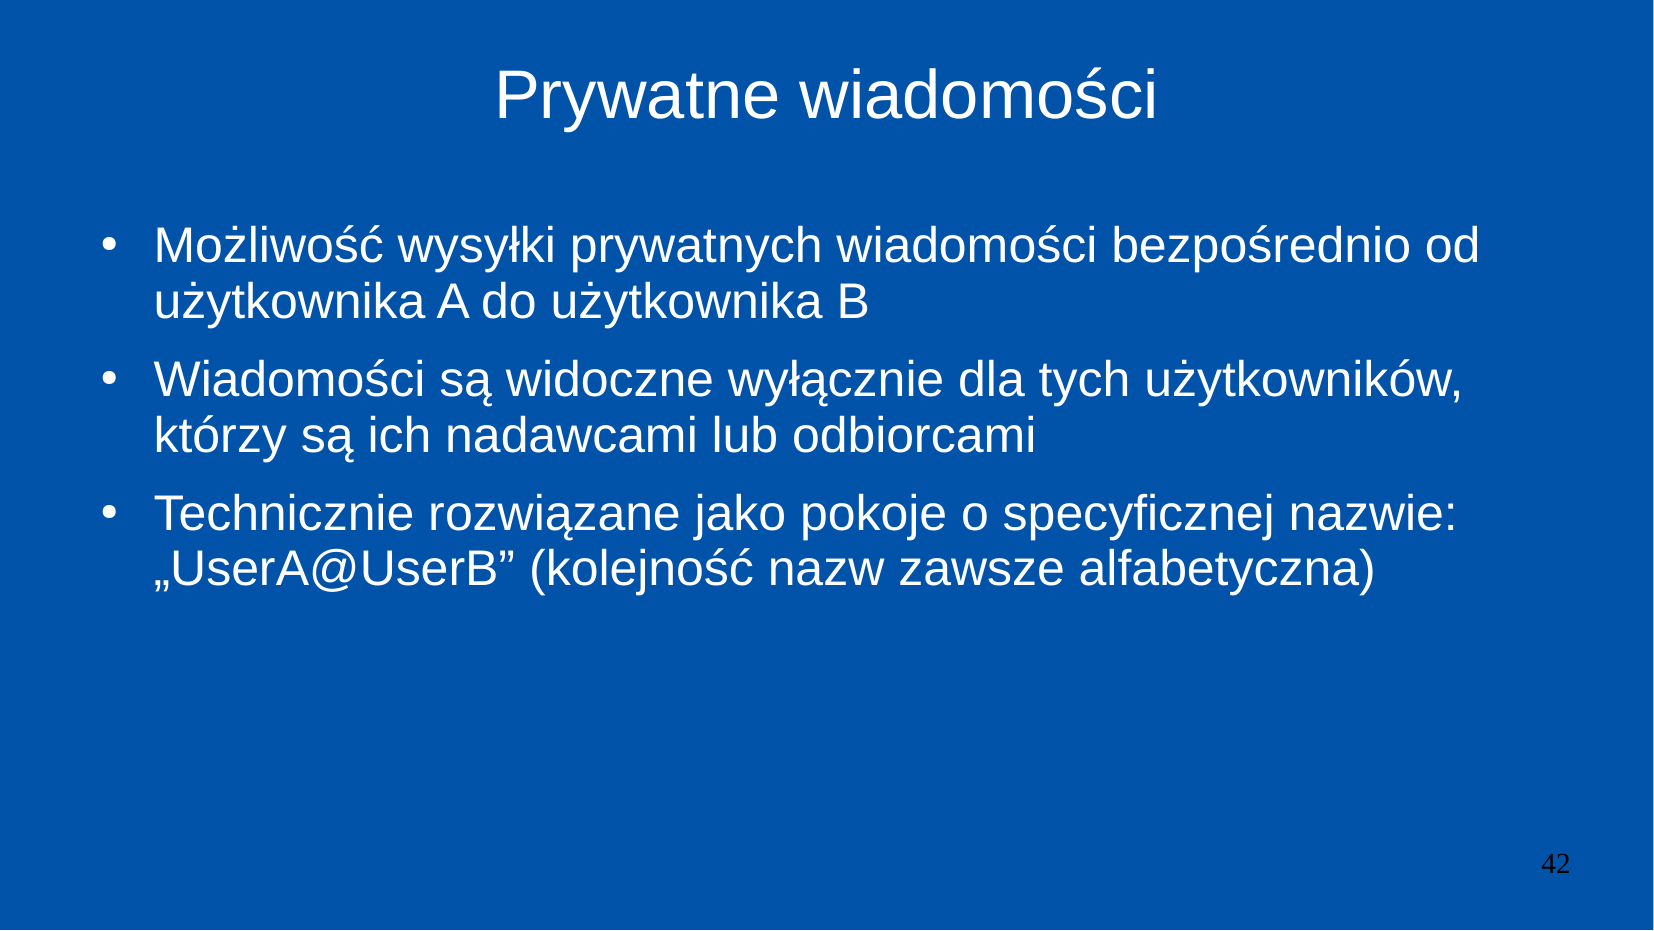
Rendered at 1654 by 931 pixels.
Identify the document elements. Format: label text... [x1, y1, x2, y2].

list Możliwość wysyłki prywatnych wiadomości bezpośrednio od użytkownika A do użytkownika B Wiadomości są widoczne wyłącznie dla tych użytkowników, którzy są ich nadawcami lub odbiorcami Technicznie rozwiązane jako pokoje o specyficznej nazwie: „UserA@UserB” (kolejność nazw zawsze alfabetyczna) [82, 217, 1571, 758]
title Prywatne wiadomości [389, 35, 1264, 154]
